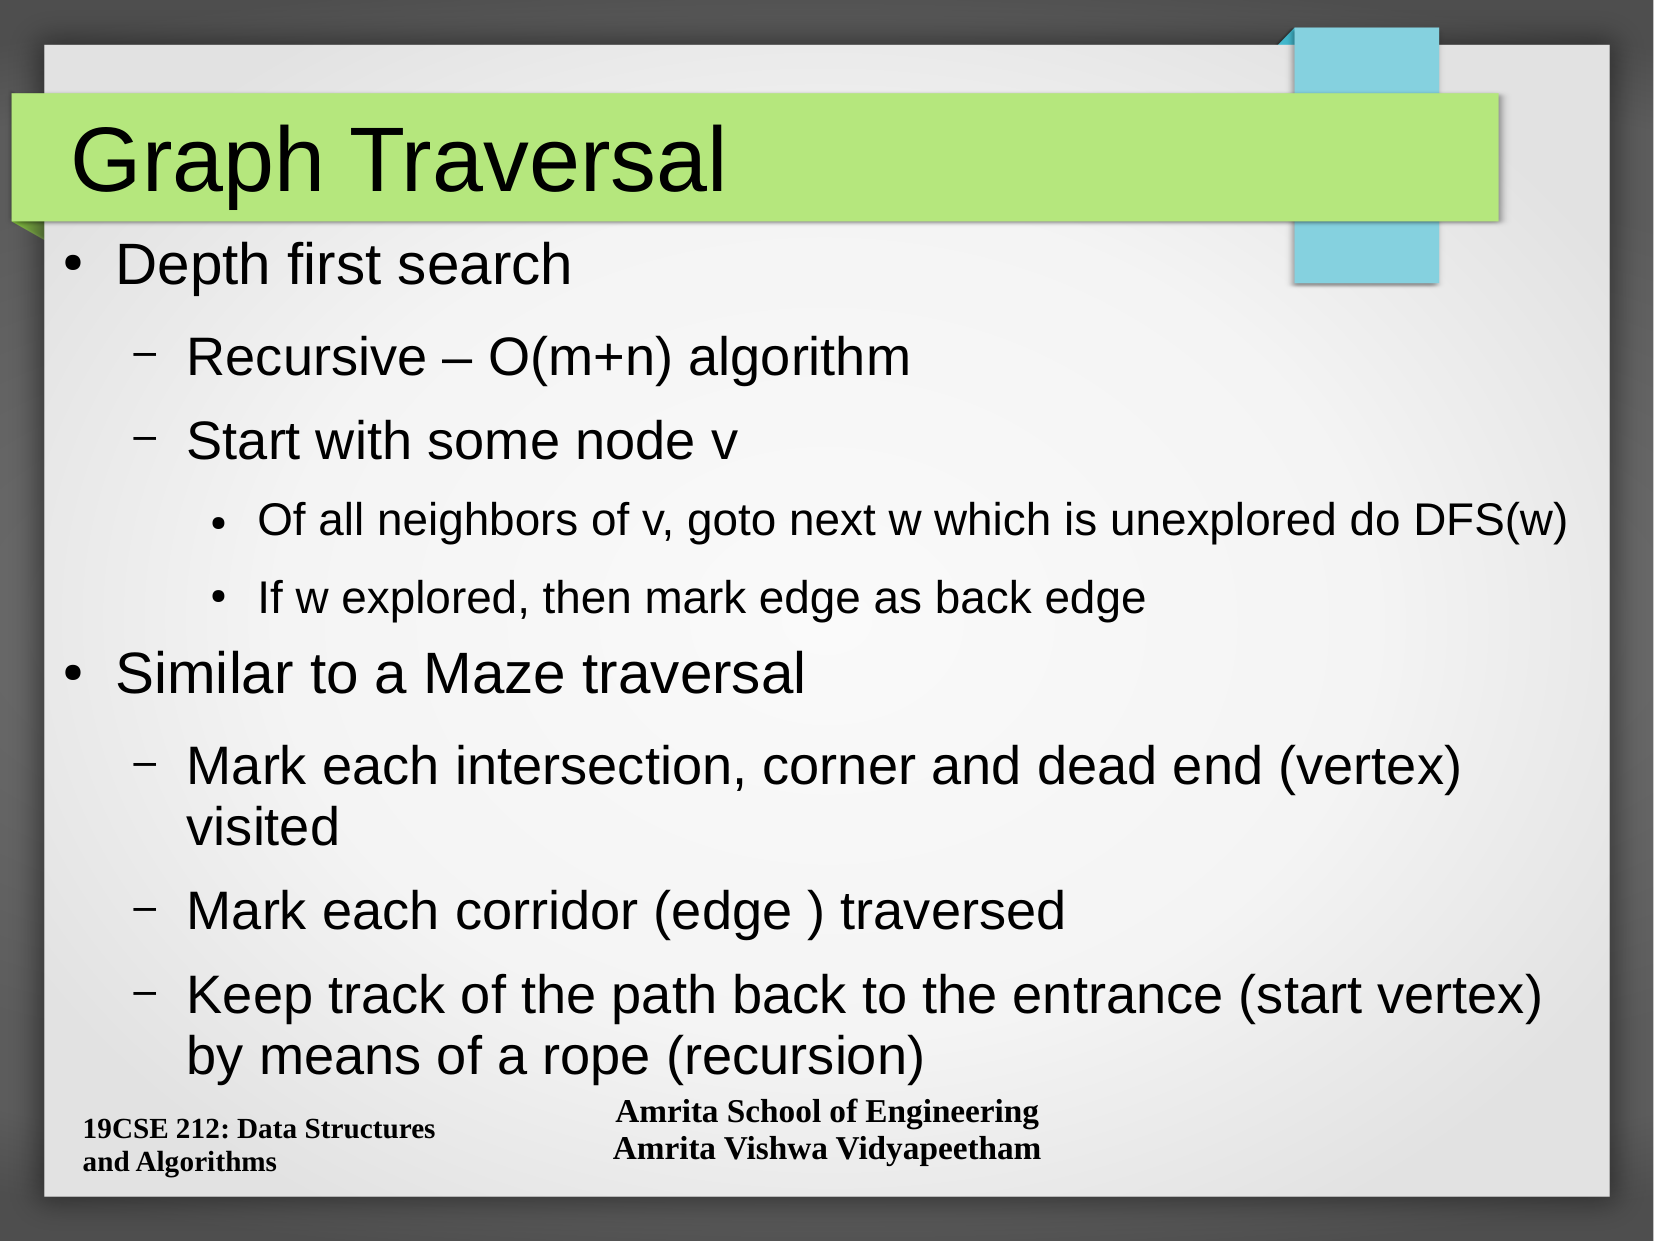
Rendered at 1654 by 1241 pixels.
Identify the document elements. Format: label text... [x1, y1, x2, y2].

picture [0, 0, 1654, 1241]
list Depth first search Recursive – O(m+n) algorithm Start with some node v Of all neighbors of v, goto next w which is unexplored do DFS(w)‏ If w explored, then mark edge as back edge Similar to a Maze traversal Mark each intersection, corner and dead end (vertex) visited Mark each corridor (edge ) traversed Keep track of the path back to the entrance (start vertex) by means of a rope (recursion) [45, 231, 1591, 951]
title Graph Traversal [70, 106, 1229, 213]
